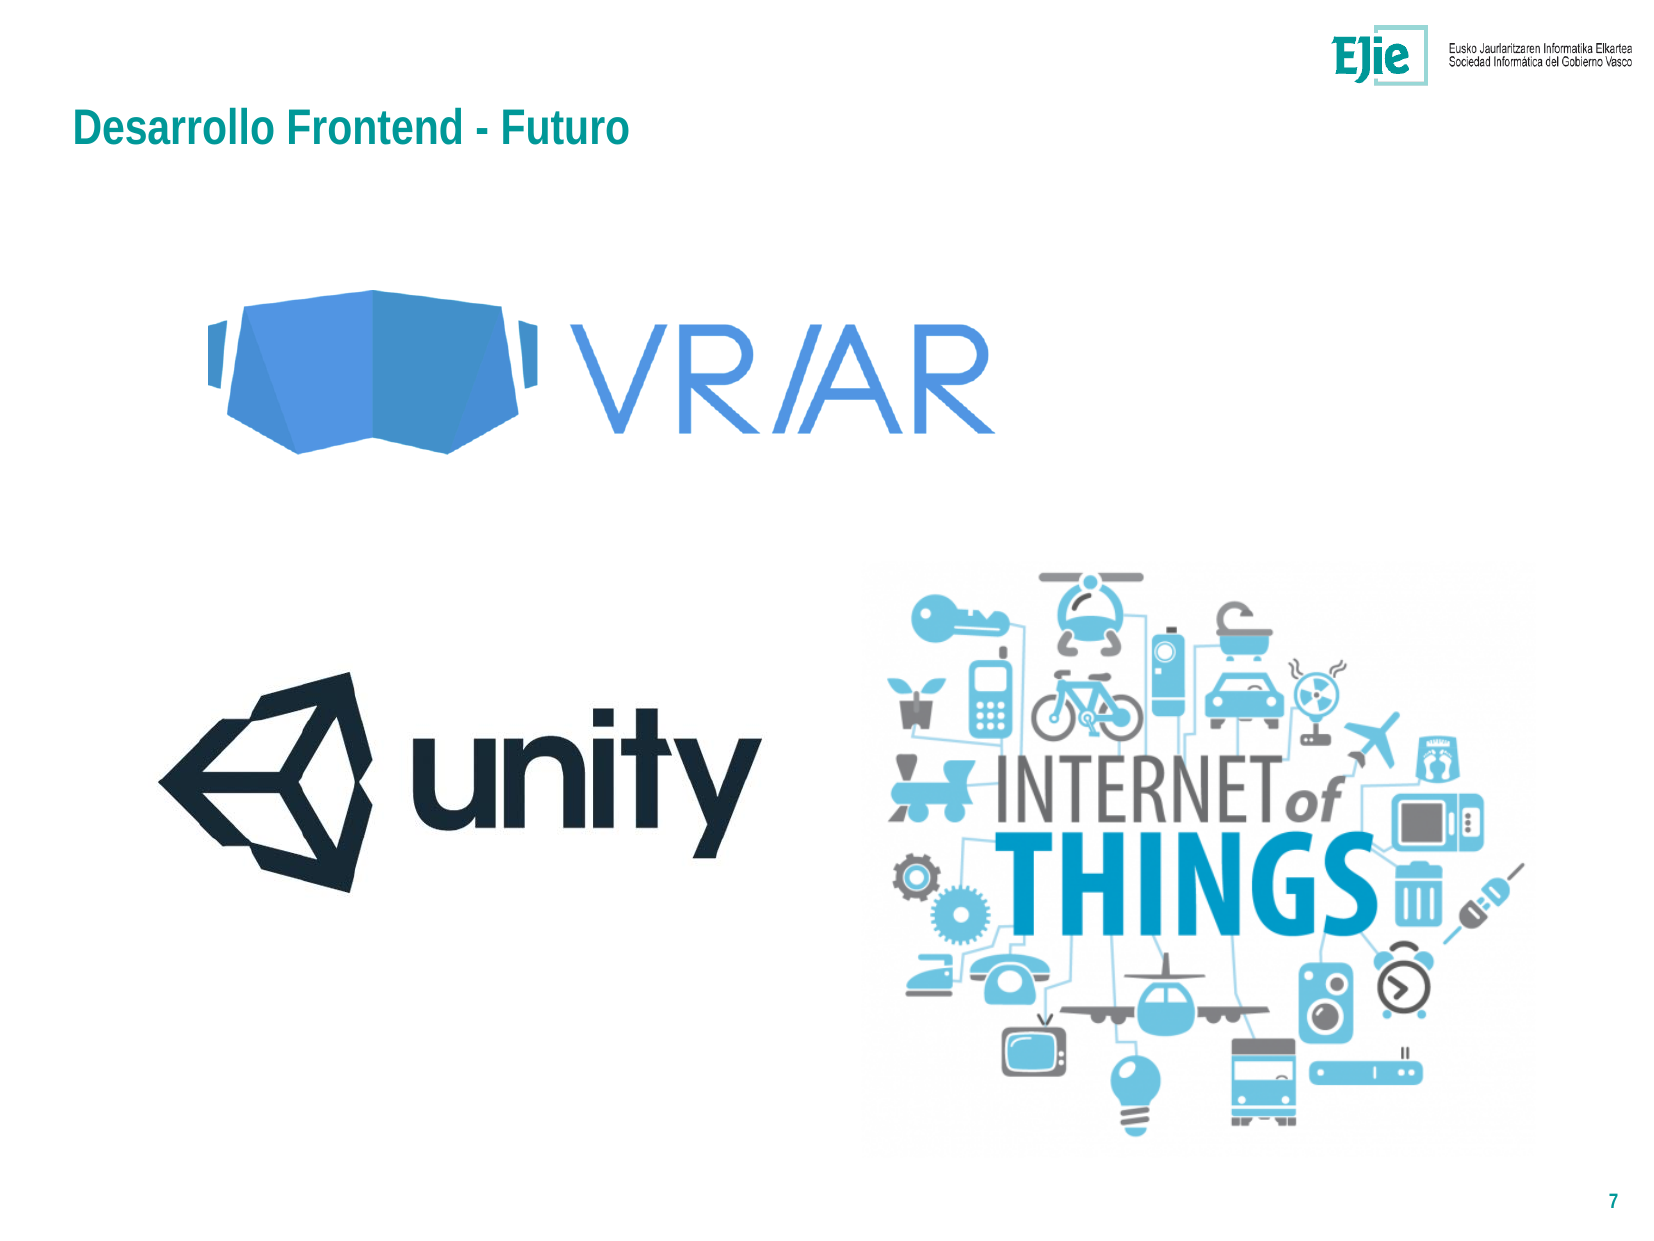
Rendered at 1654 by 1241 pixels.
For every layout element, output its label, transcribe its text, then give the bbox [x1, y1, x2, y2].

picture [148, 661, 768, 898]
title Desarrollo Frontend - Futuro [57, 7, 1248, 162]
slide_number <número> [1583, 1166, 1644, 1233]
picture [861, 561, 1536, 1158]
picture [1331, 24, 1632, 86]
picture [188, 271, 1024, 485]
